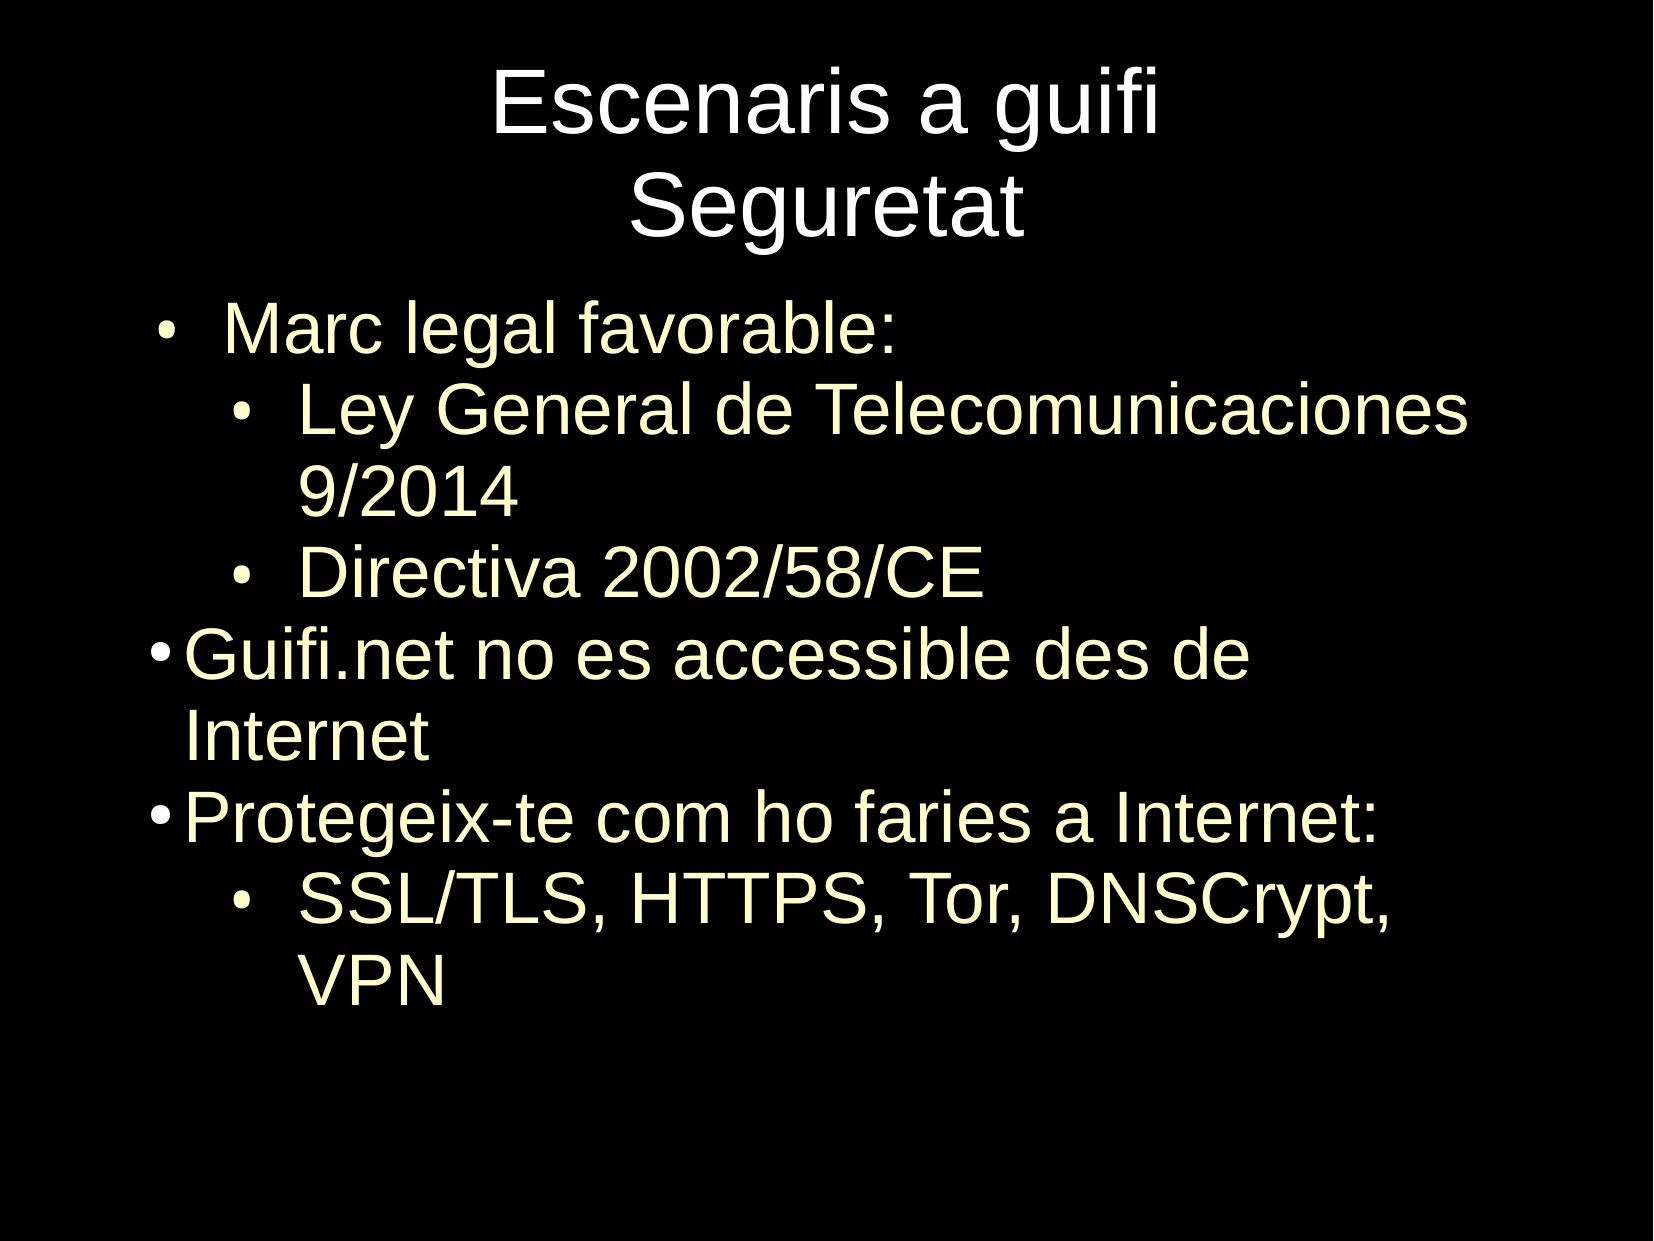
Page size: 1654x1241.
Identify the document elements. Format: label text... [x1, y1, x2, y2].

title Escenaris a guifi Seguretat [82, 49, 1571, 257]
text_box Marc legal favorable: Ley General de Telecomunicaciones 9/2014 Directiva 2002/58/CE Guifi.net no es accessible des de Internet Protegeix-te com ho faries a Internet: SSL/TLS, HTTPS, Tor, DNSCrypt, VPN [132, 279, 1524, 1029]
